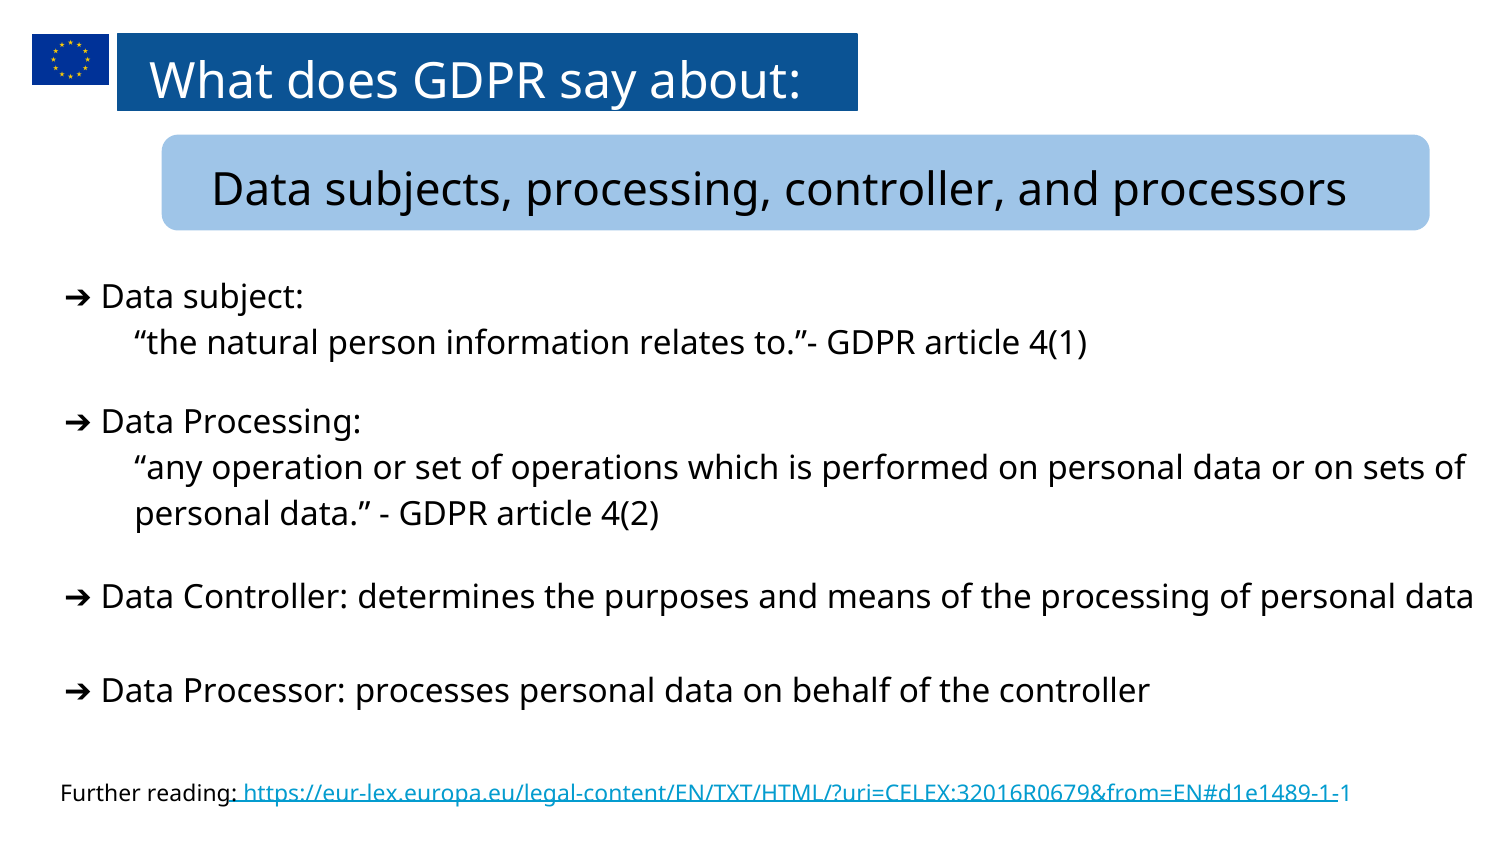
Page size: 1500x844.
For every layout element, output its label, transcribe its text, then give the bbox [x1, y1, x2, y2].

picture [32, 34, 109, 85]
text_box [0, 0, 1500, 844]
text_box What does GDPR say about: [149, 45, 854, 104]
text_box Data subjects, processing, controller, and processors [211, 156, 1427, 211]
text_box ➔ Data subject: [64, 273, 335, 312]
text_box “the natural person information relates to.”- GDPR article 4(1) [134, 319, 1171, 358]
text_box Further reading: https://eur-lex.europa.eu/legal-content/EN/TXT/HTML/?uri=CELEX:32016R0679&from=EN#d1e1489-1-1 [60, 776, 1455, 804]
text_box ➔ Data Processor: processes personal data on behalf of the controller [64, 667, 1225, 707]
text_box ➔ Data Controller: determines the purposes and means of the processing of personal data [64, 573, 1500, 612]
text_box ➔ Data Processing: [64, 398, 393, 437]
text_box personal data.” - GDPR article 4(2) [134, 490, 713, 529]
text_box “any operation or set of operations which is performed on personal data or on sets of [134, 444, 1500, 483]
